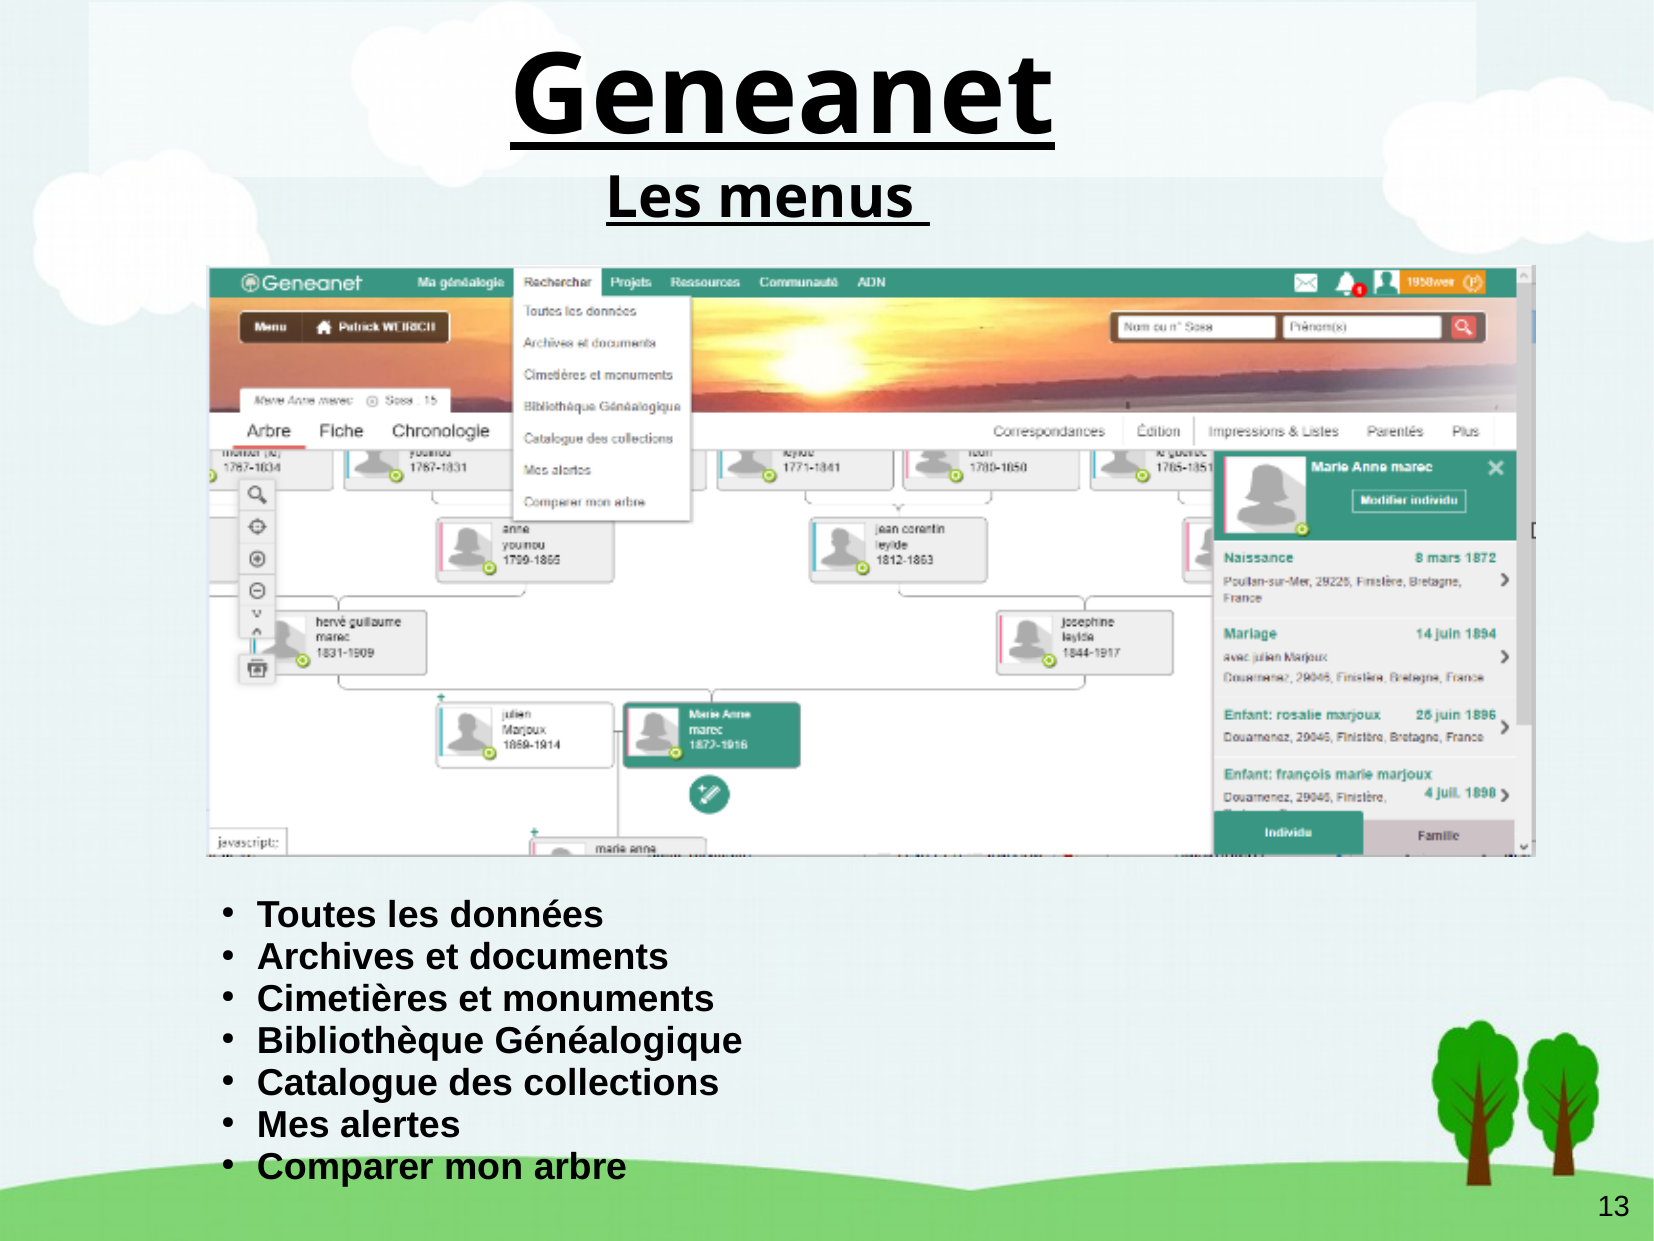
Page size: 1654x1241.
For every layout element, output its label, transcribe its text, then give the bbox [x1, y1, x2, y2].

picture [0, 0, 1654, 1241]
text_box Les menus [0, 147, 1536, 296]
title Geneanet [88, 2, 1477, 147]
text_box Toutes les données Archives et documents Cimetières et monuments Bibliothèque Généalogique Catalogue des collections Mes alertes Comparer mon arbre [206, 885, 886, 1203]
